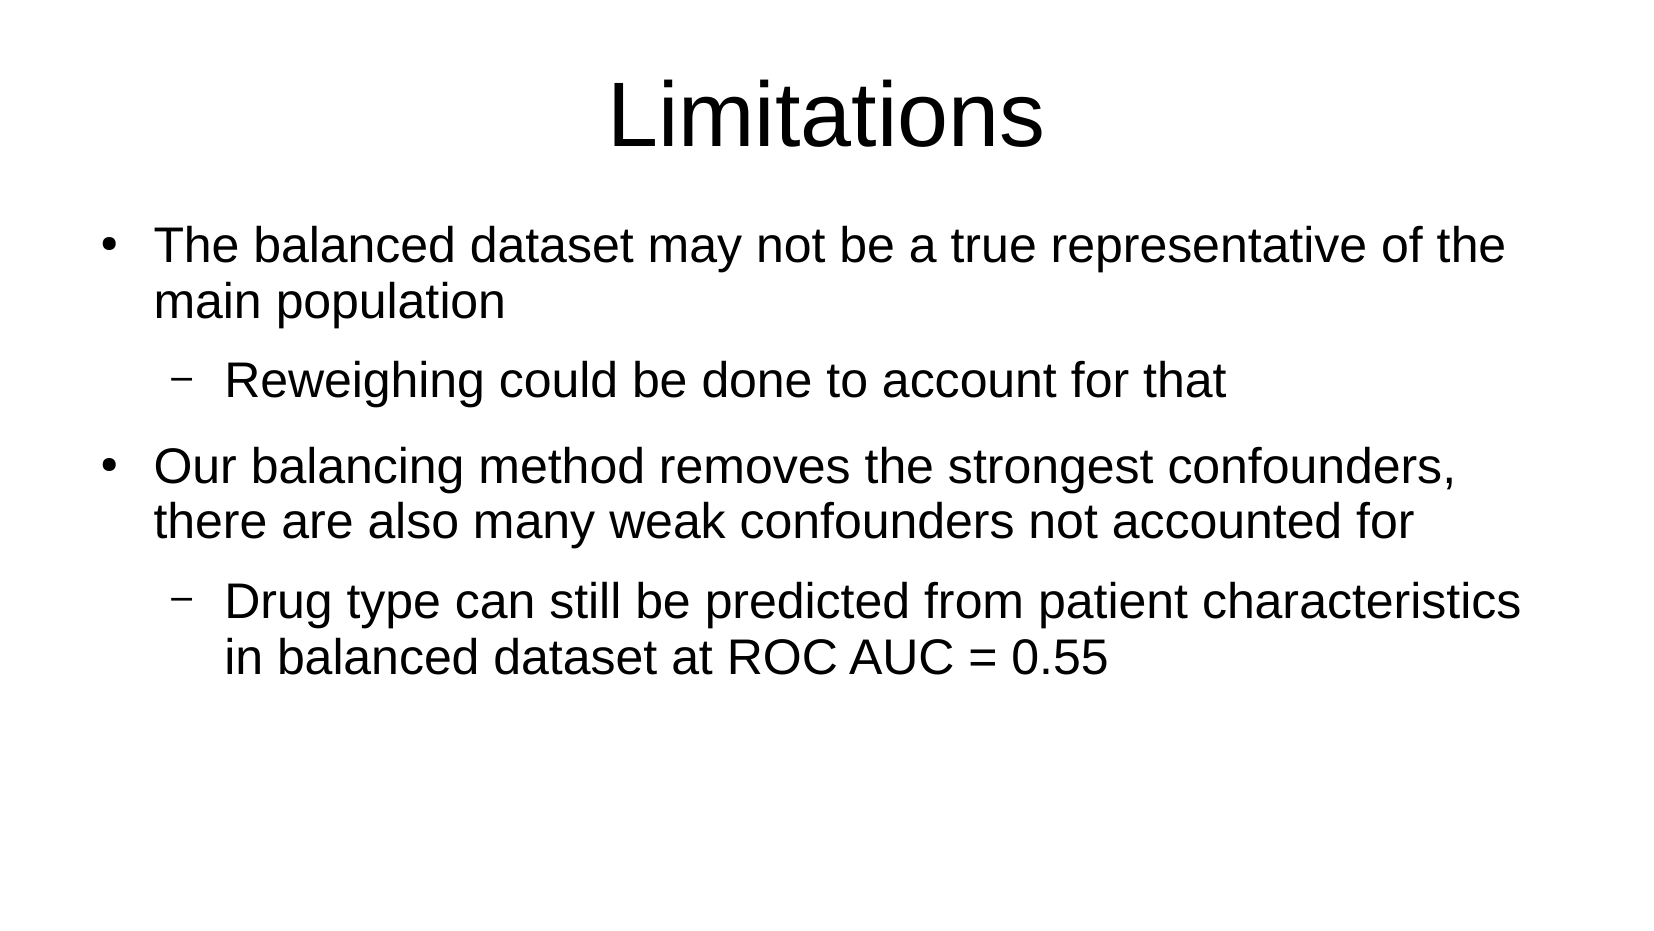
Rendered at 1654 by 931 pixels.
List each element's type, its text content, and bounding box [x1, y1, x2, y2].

list The balanced dataset may not be a true representative of the main population Reweighing could be done to account for that Our balancing method removes the strongest confounders, there are also many weak confounders not accounted for Drug type can still be predicted from patient characteristics in balanced dataset at ROC AUC = 0.55 [82, 217, 1571, 758]
title Limitations [82, 37, 1571, 193]
